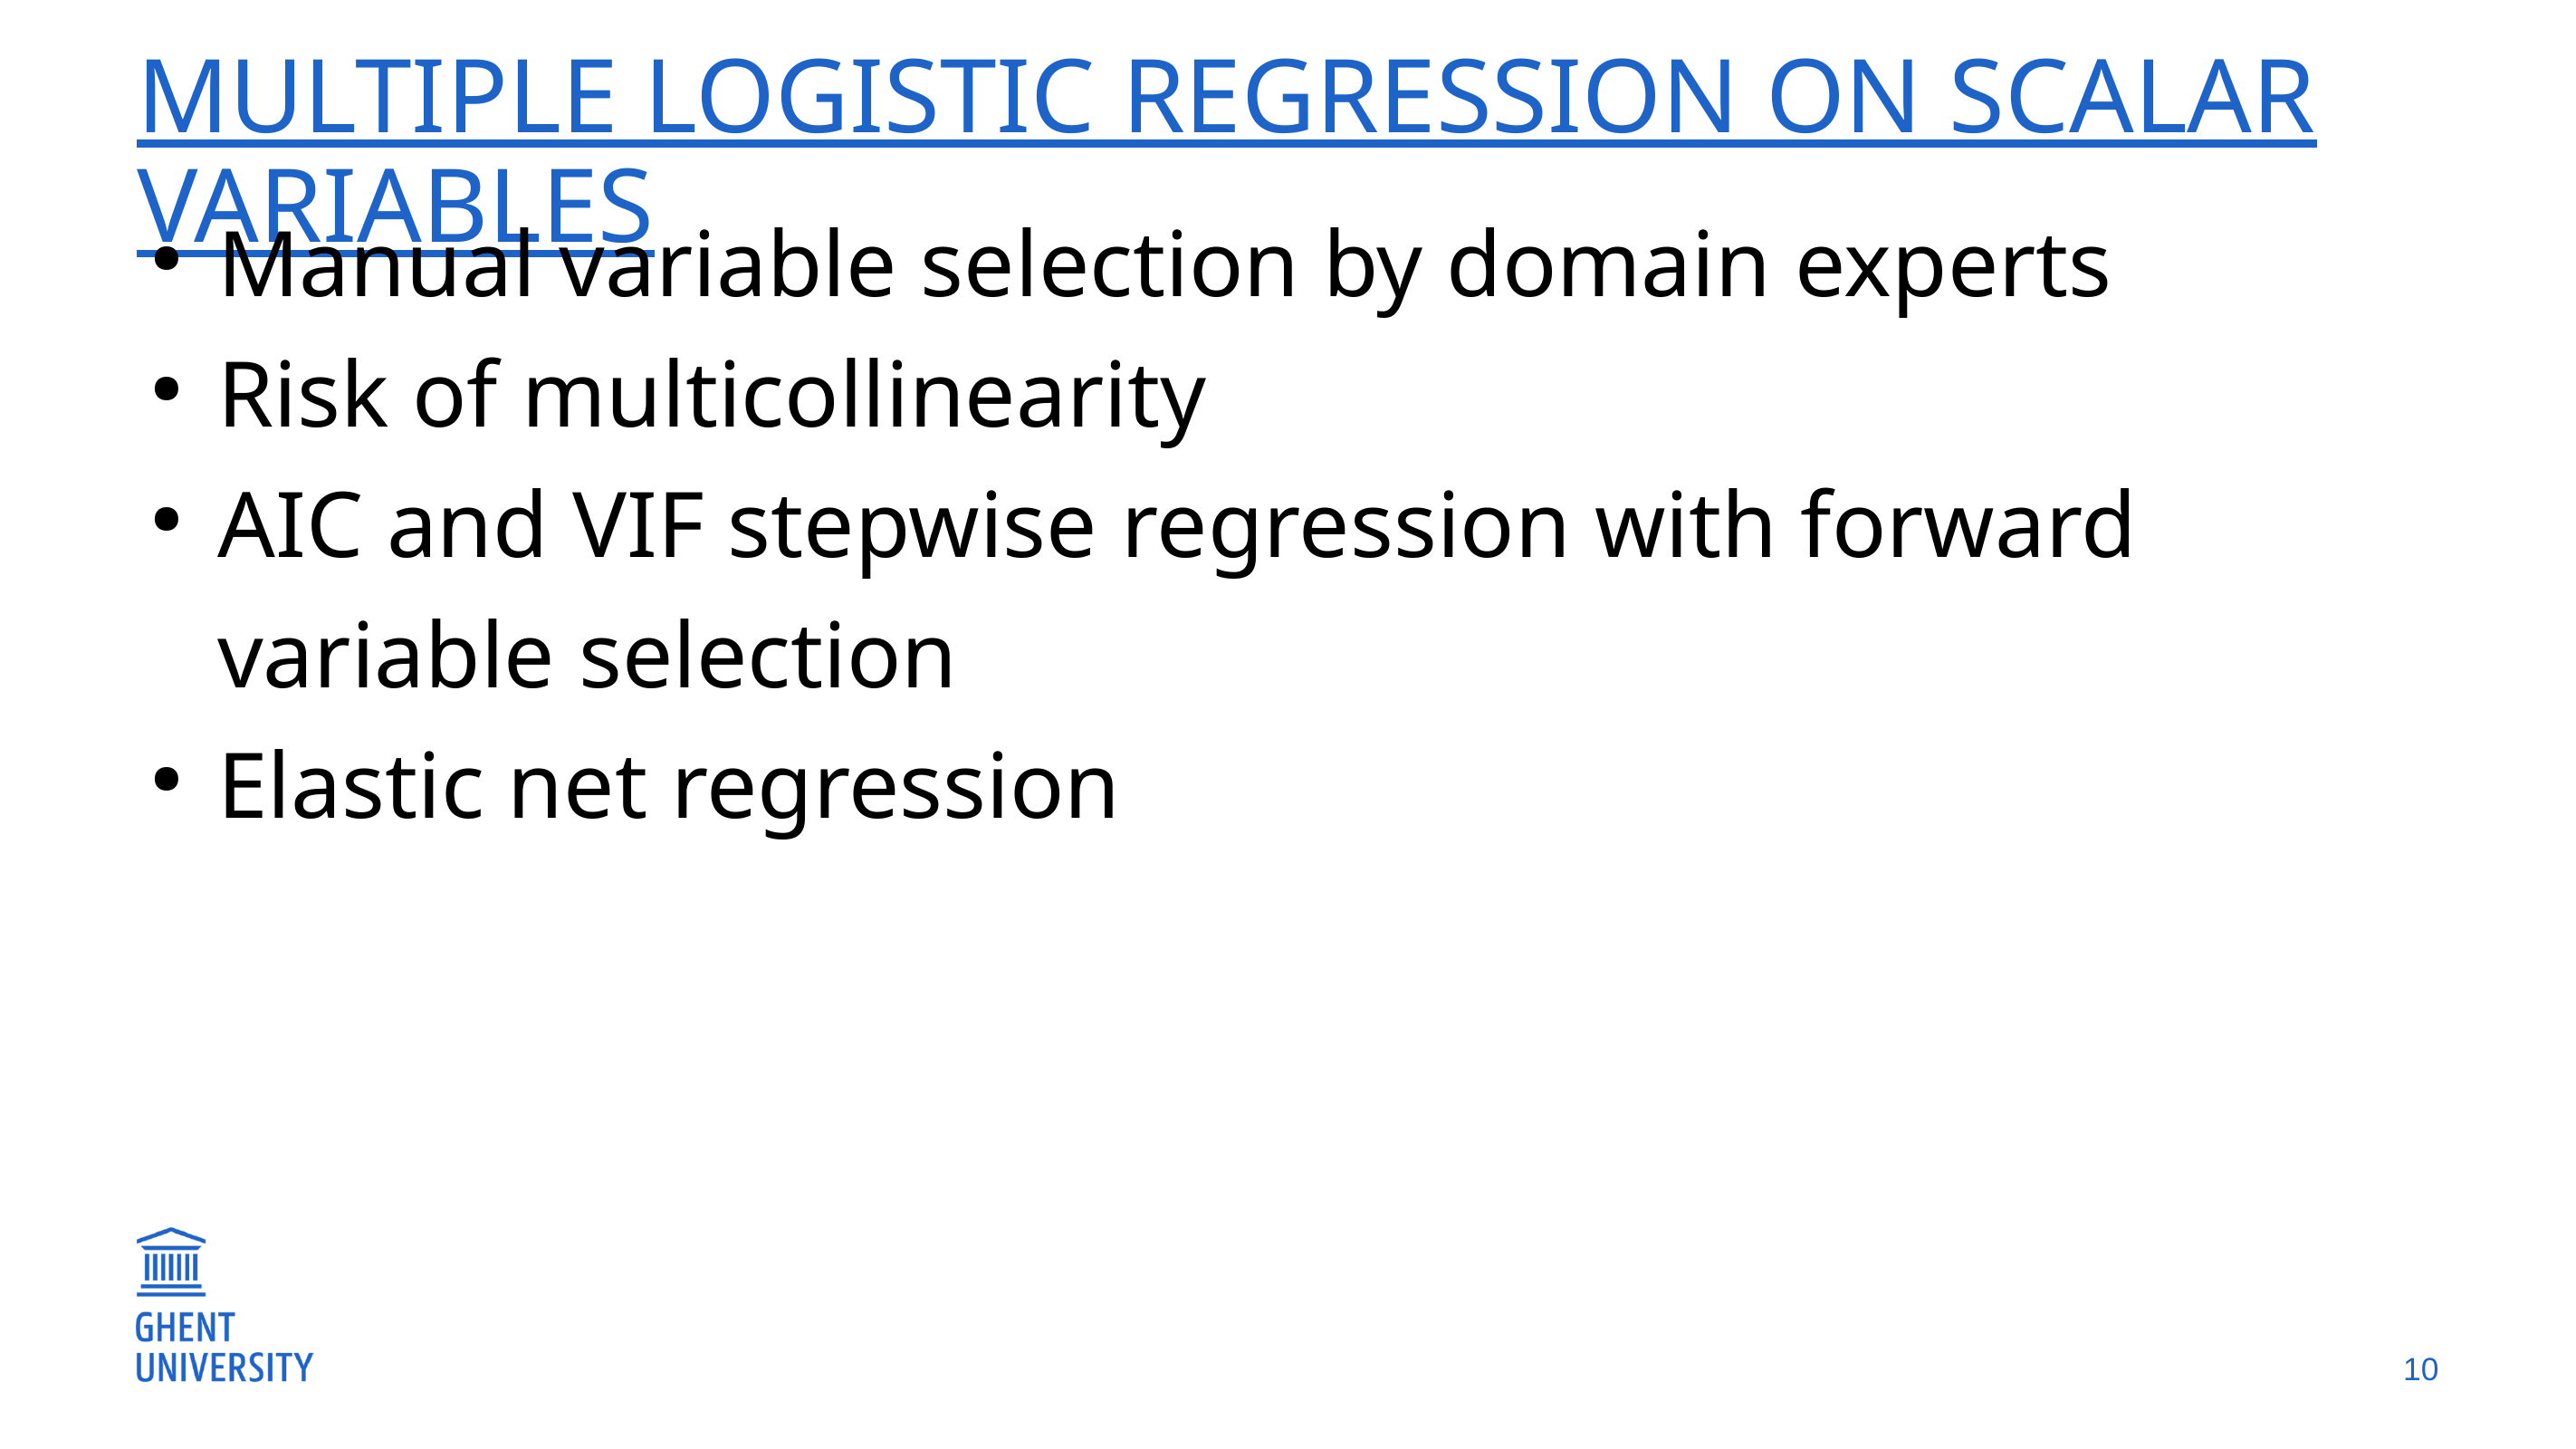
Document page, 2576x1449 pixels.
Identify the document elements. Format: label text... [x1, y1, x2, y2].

title MULTIPLE LOGISTIC REGRESSION ON sCALAR vARIABLES [123, 37, 2456, 166]
picture [68, 1175, 411, 1449]
list Manual variable selection by domain experts Risk of multicollinearity AIC and VIF stepwise regression with forward variable selection Elastic net regression [124, 177, 2456, 1173]
